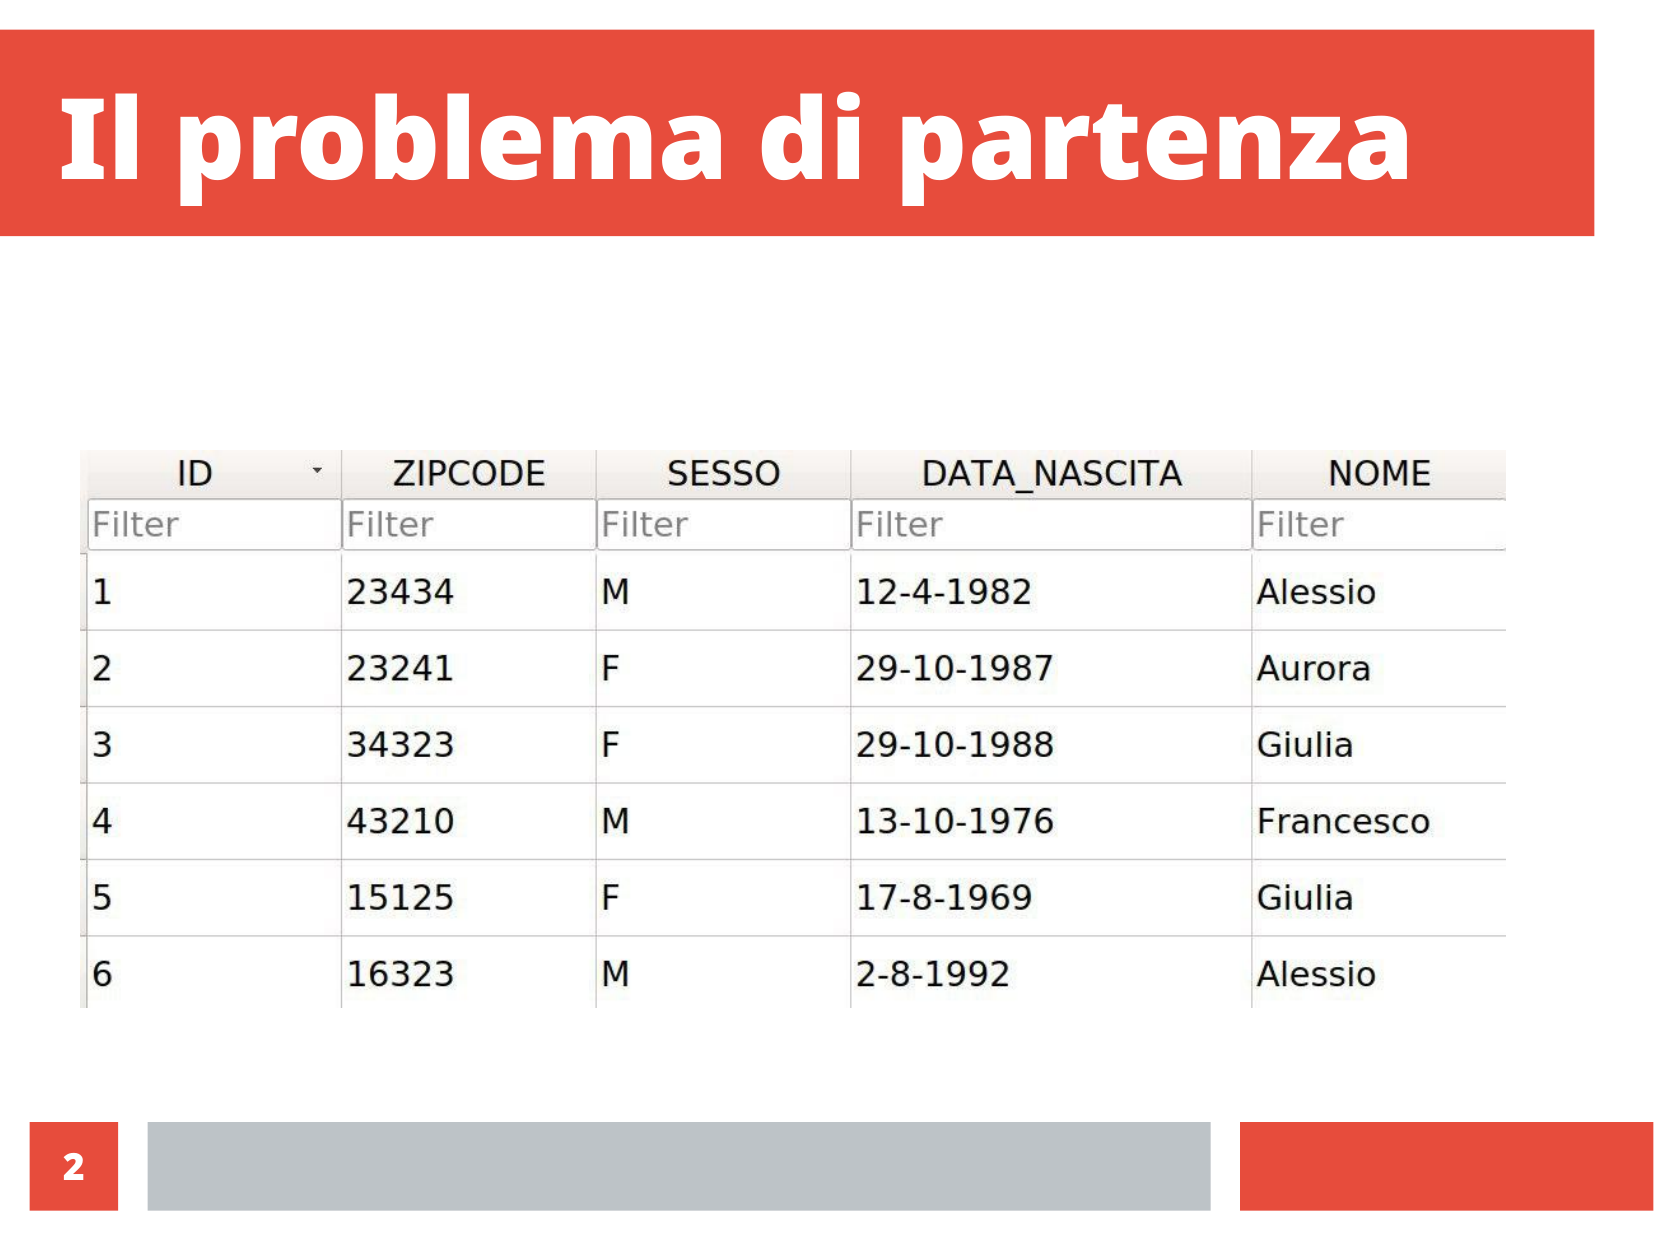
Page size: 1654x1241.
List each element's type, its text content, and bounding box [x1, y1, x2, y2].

picture [80, 450, 1506, 1008]
title Il problema di partenza [59, 59, 1595, 207]
